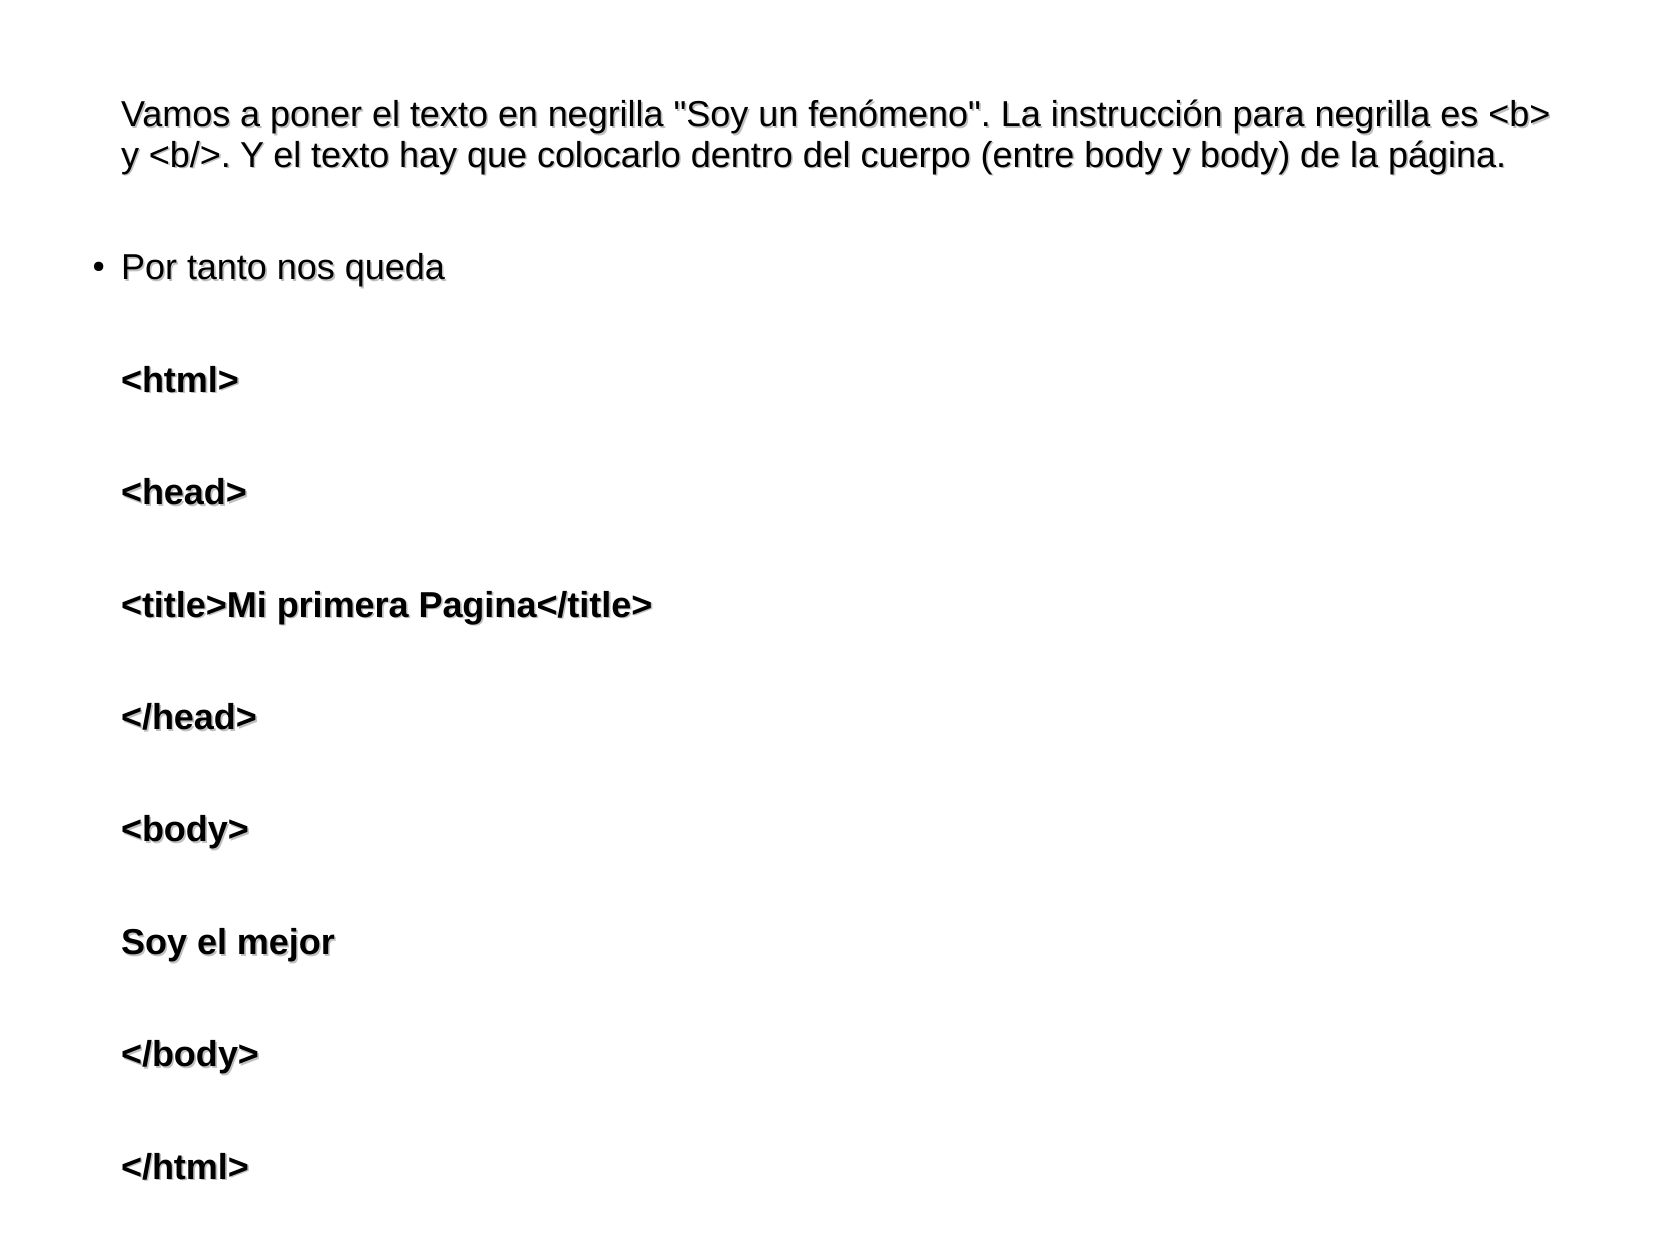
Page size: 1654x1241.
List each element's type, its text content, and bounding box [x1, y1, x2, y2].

list Vamos a poner el texto en negrilla "Soy un fenómeno". La instrucción para negrilla es <b> y <b/>. Y el texto hay que colocarlo dentro del cuerpo (entre body y body) de la página. Por tanto nos queda <html> <head> <title>Mi primera Pagina</title> </head> <body> Soy el mejor </body> </html> [82, 94, 1571, 1217]
